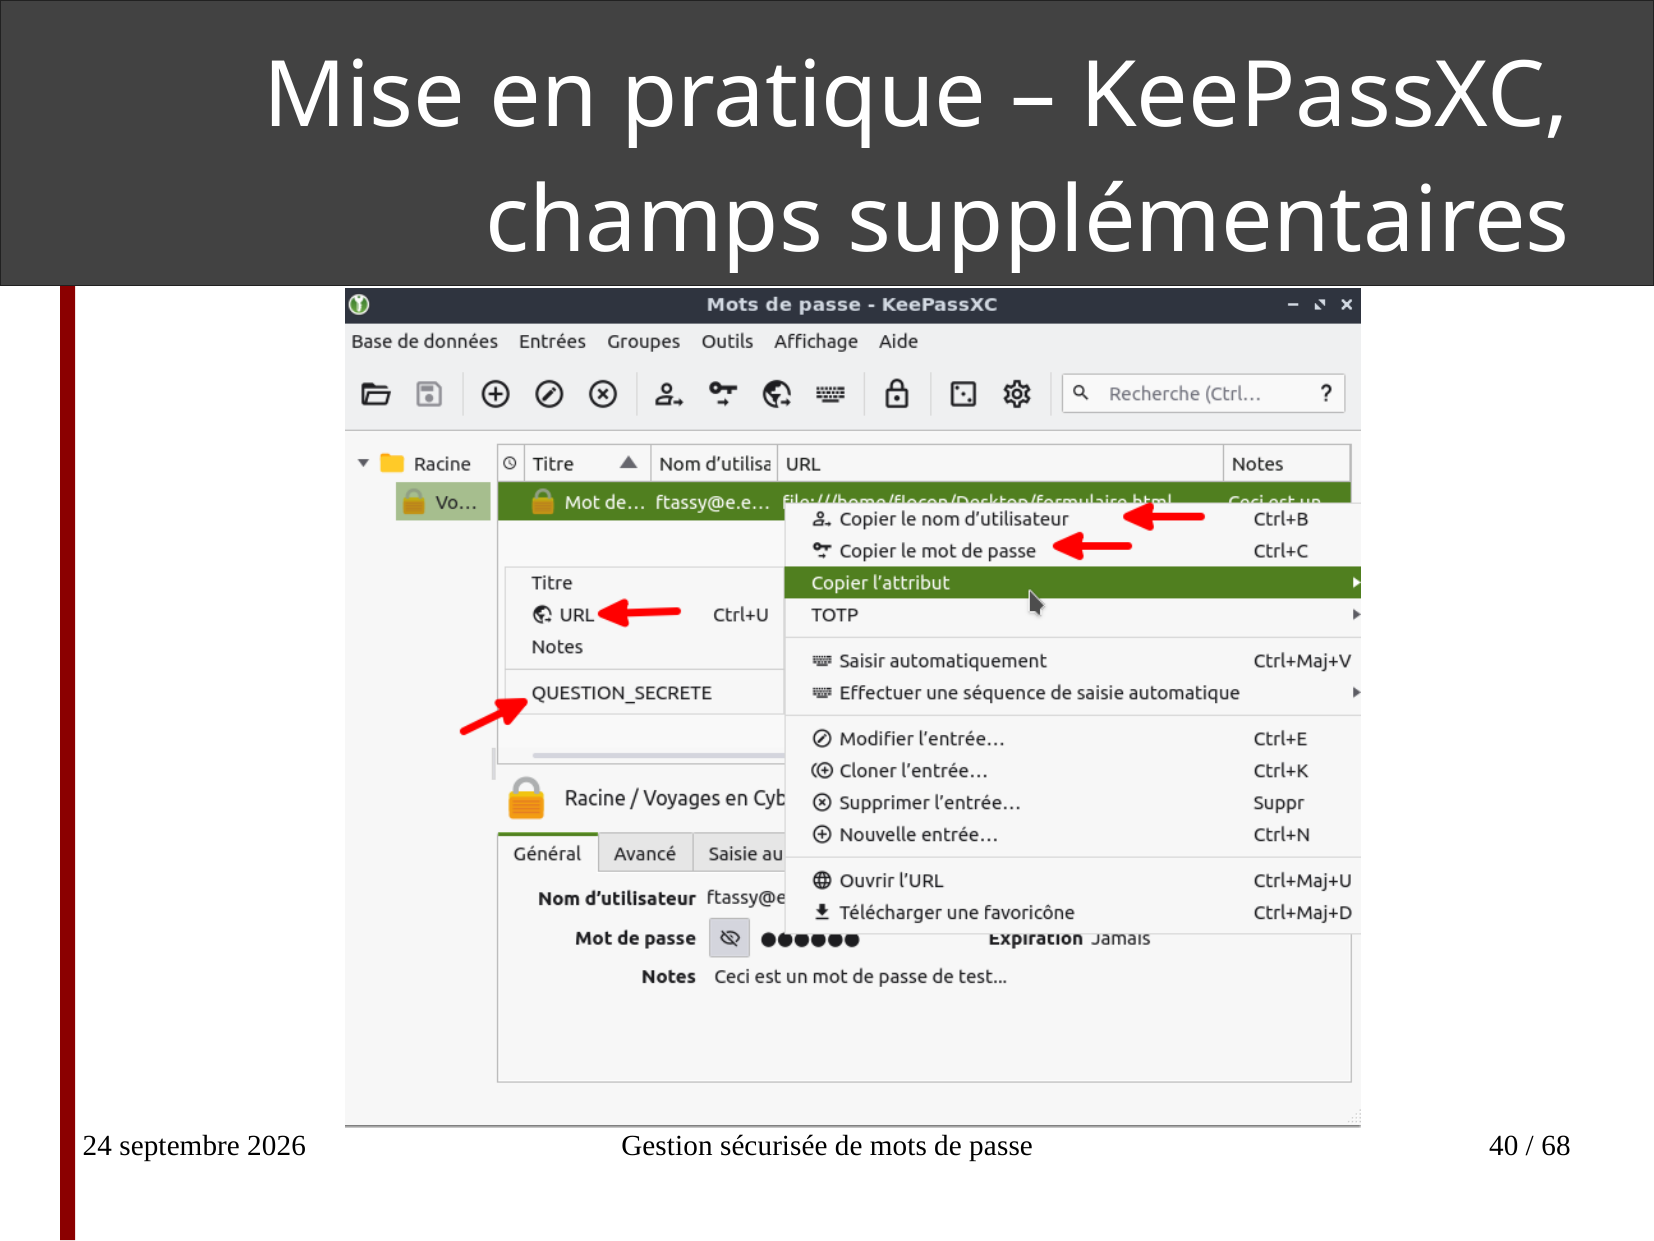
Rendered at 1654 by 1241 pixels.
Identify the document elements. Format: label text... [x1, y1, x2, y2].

picture [345, 288, 1361, 1126]
title Mise en pratique – KeePassXC, champs supplémentaires [82, 27, 1571, 279]
